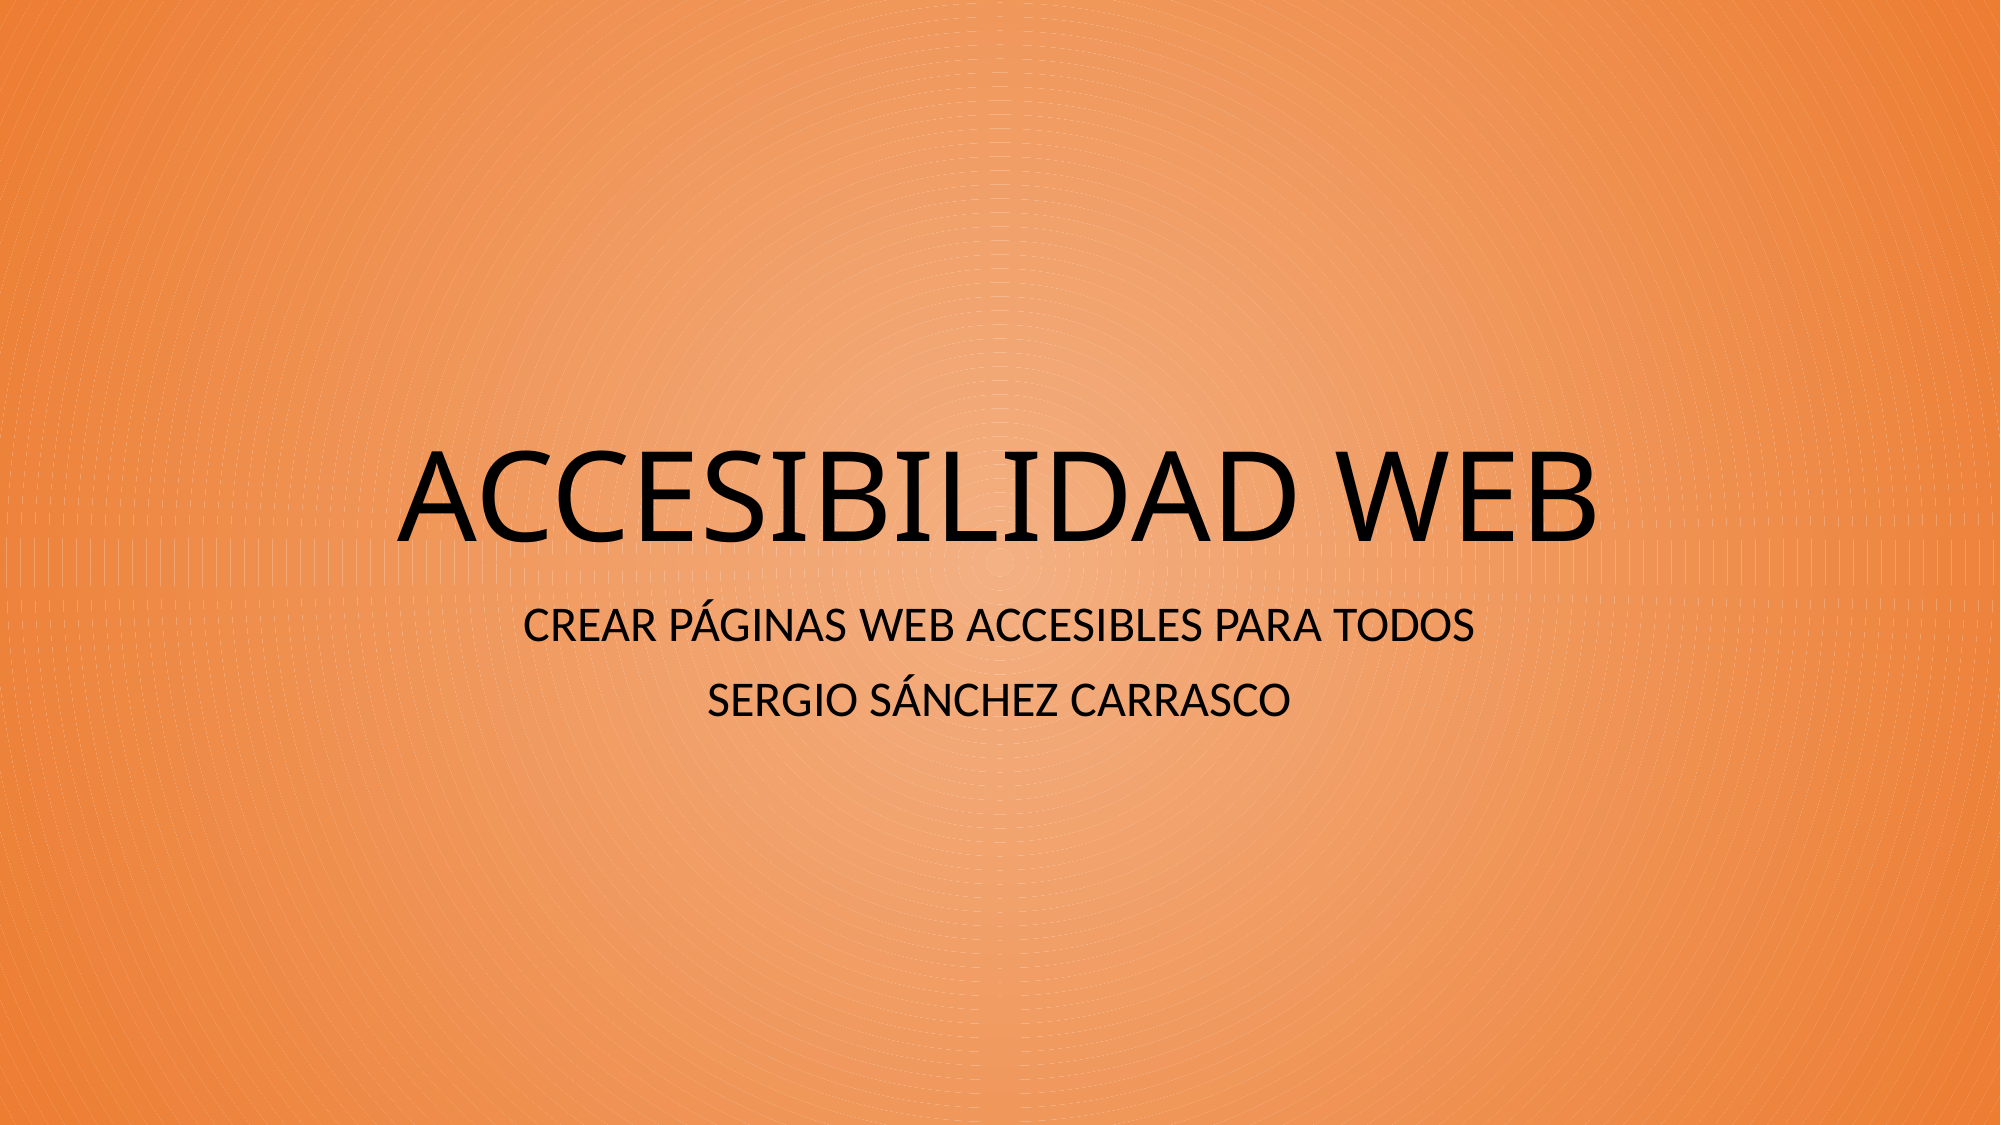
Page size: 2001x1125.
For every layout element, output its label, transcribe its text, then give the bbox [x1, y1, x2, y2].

subtitle CREAR PÁGINAS WEB ACCESIBLES PARA TODOS SERGIO SÁNCHEZ CARRASCO [249, 590, 1750, 863]
title ACCESIBILIDAD WEB [249, 184, 1750, 576]
